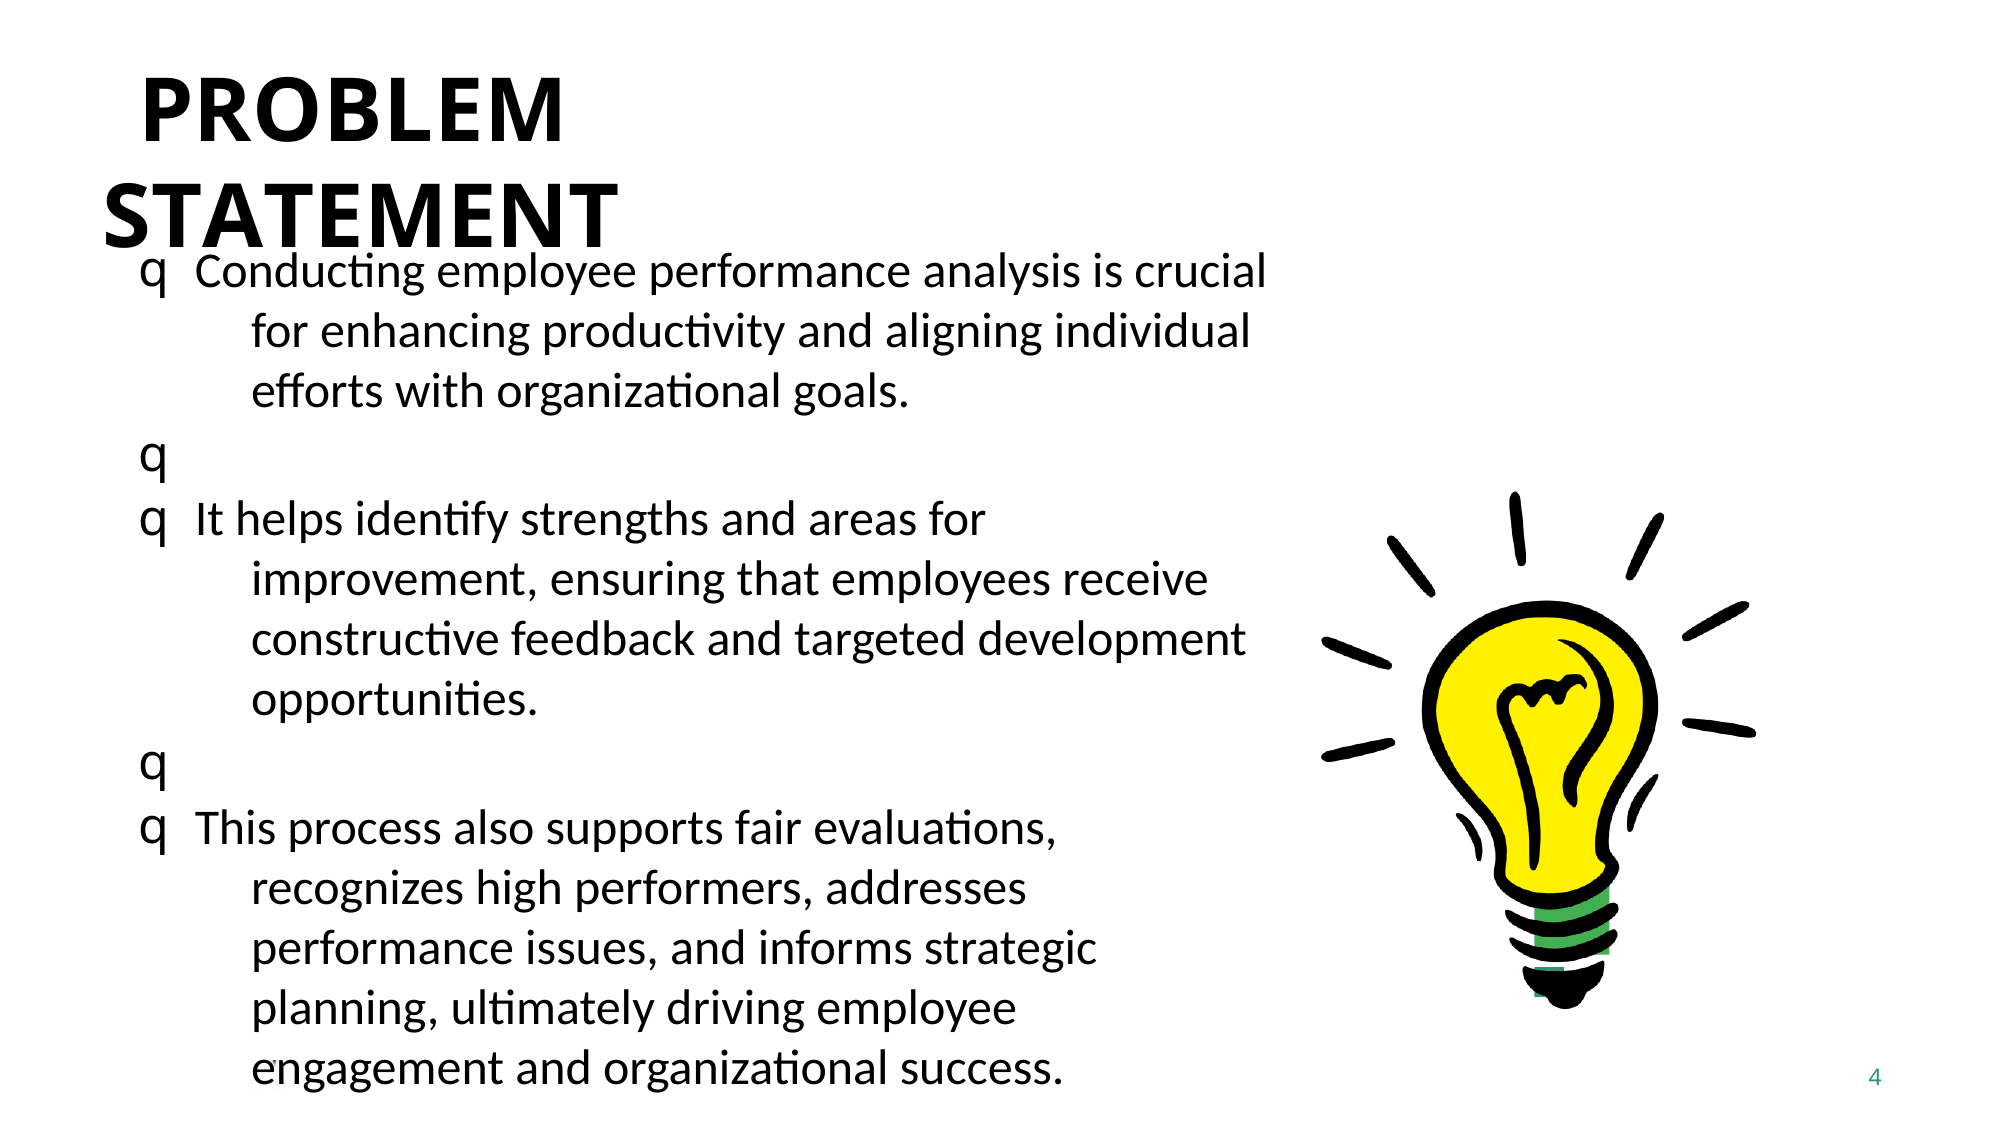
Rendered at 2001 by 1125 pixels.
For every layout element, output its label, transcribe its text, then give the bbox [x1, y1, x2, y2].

picture [353, 1082, 366, 1089]
title PROBLEM STATEMENT [99, 50, 1025, 155]
text_box Conducting employee performance analysis is crucial for enhancing productivity and aligning individual efforts with organizational goals. It helps identify strengths and areas for improvement, ensuring that employees receive constructive feedback and targeted development opportunities. This process also supports fair evaluations, recognizes high performers, addresses performance issues, and informs strategic planning, ultimately driving employee engagement and organizational success. [123, 230, 1287, 946]
picture [307, 1082, 320, 1089]
slide_number 4 [1862, 1061, 1888, 1094]
picture [355, 1063, 364, 1072]
picture [377, 1063, 390, 1069]
picture [442, 1063, 455, 1069]
picture [309, 1063, 318, 1072]
picture [1310, 481, 1765, 1016]
picture [257, 1063, 270, 1069]
picture [330, 1073, 341, 1081]
picture [110, 1060, 463, 1094]
